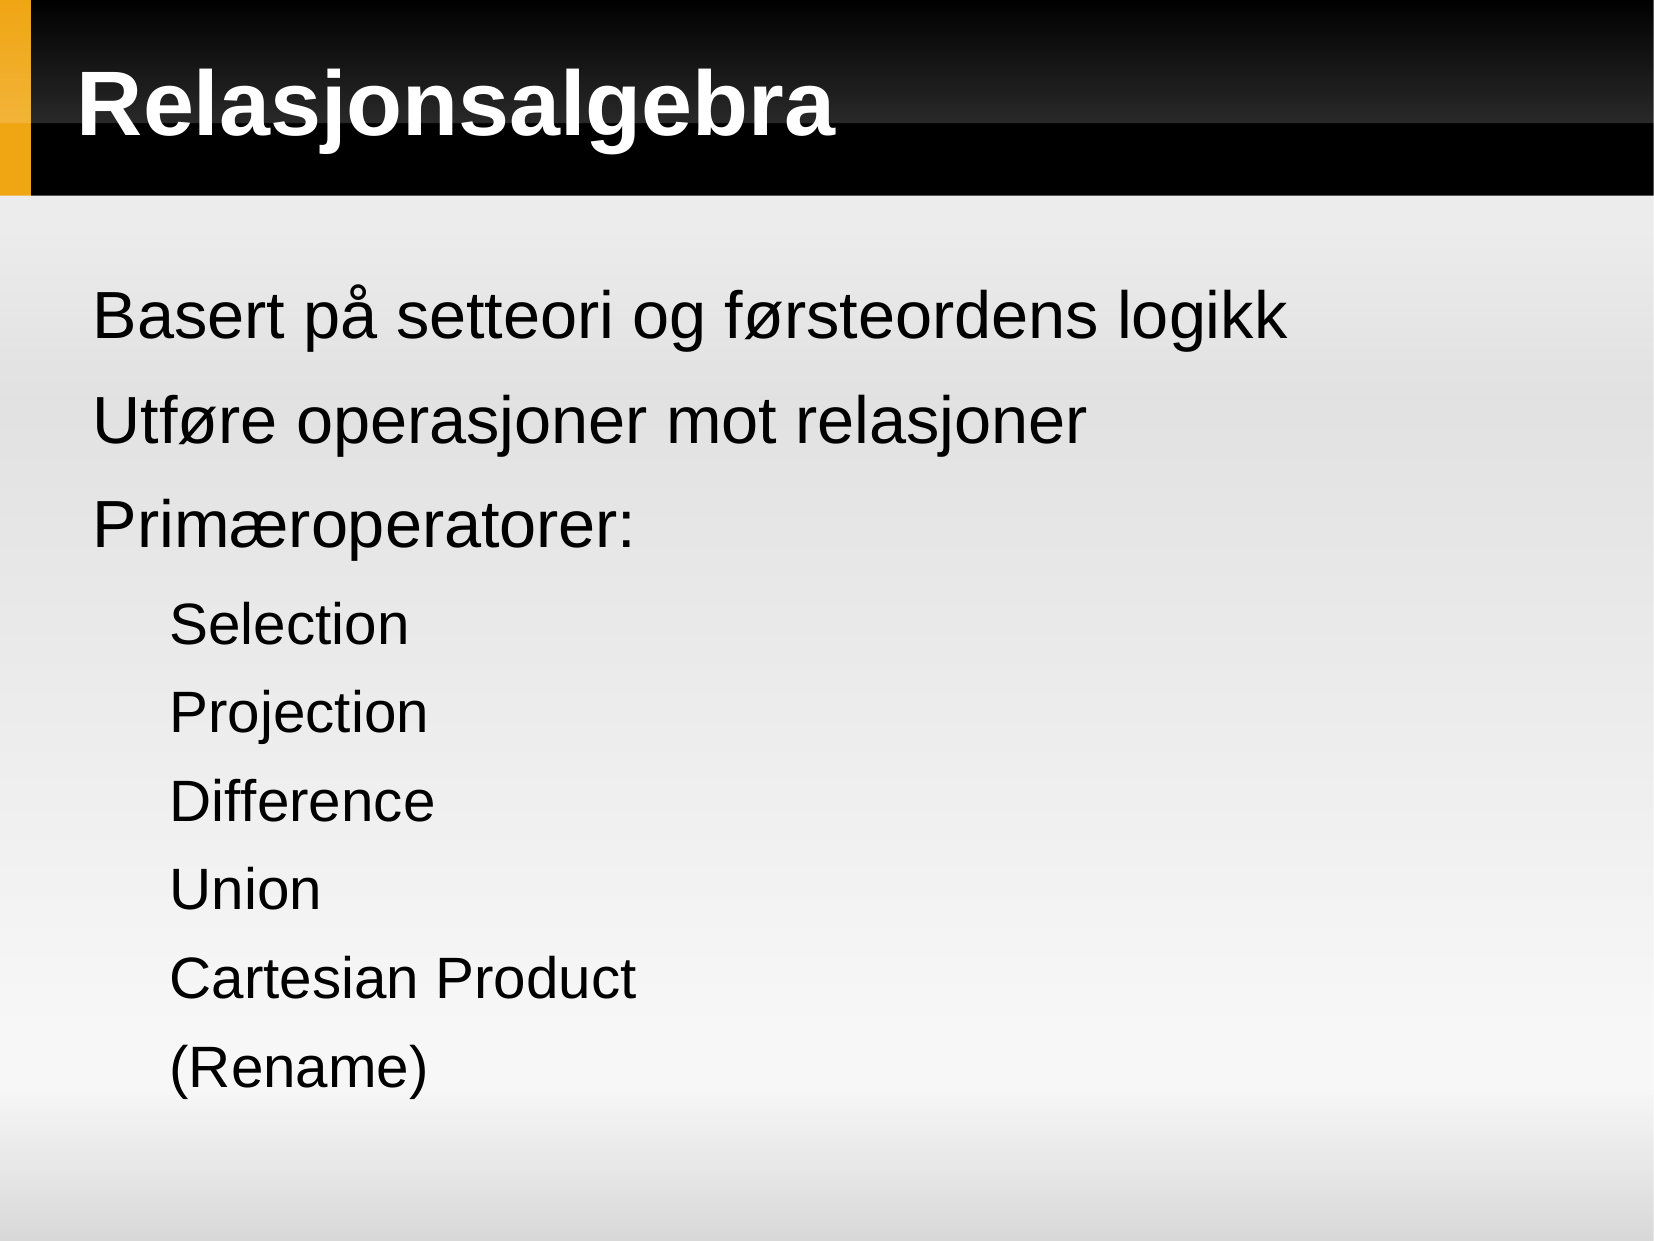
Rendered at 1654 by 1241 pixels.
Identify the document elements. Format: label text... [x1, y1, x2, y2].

picture [0, 0, 1654, 1241]
title Relasjonsalgebra [76, 7, 1565, 200]
list Basert på setteori og førsteordens logikk Utføre operasjoner mot relasjoner Primæroperatorer: Selection Projection Difference Union Cartesian Product (Rename) [75, 278, 1564, 1126]
